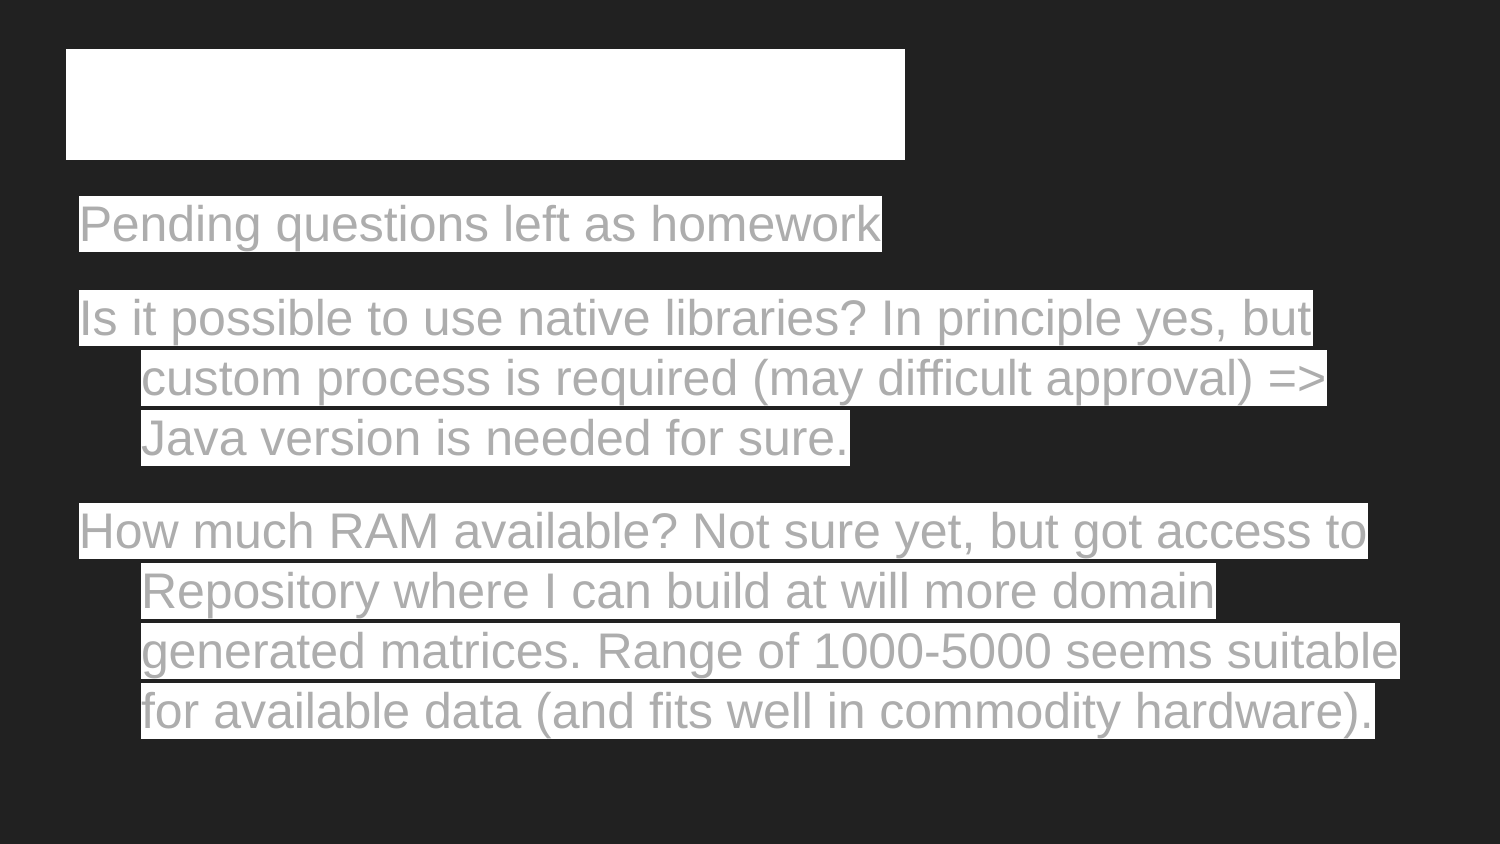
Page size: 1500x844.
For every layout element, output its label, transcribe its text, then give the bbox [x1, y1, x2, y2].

list Pending questions left as homework Is it possible to use native libraries? In principle yes, but custom process is required (may difficult approval) => Java version is needed for sure. How much RAM available? Not sure yet, but got access to Repository where I can build at will more domain generated matrices. Range of 1000-5000 seems suitable for available data (and fits well in commodity hardware). [51, 176, 1449, 738]
title Application context [51, 24, 1449, 176]
